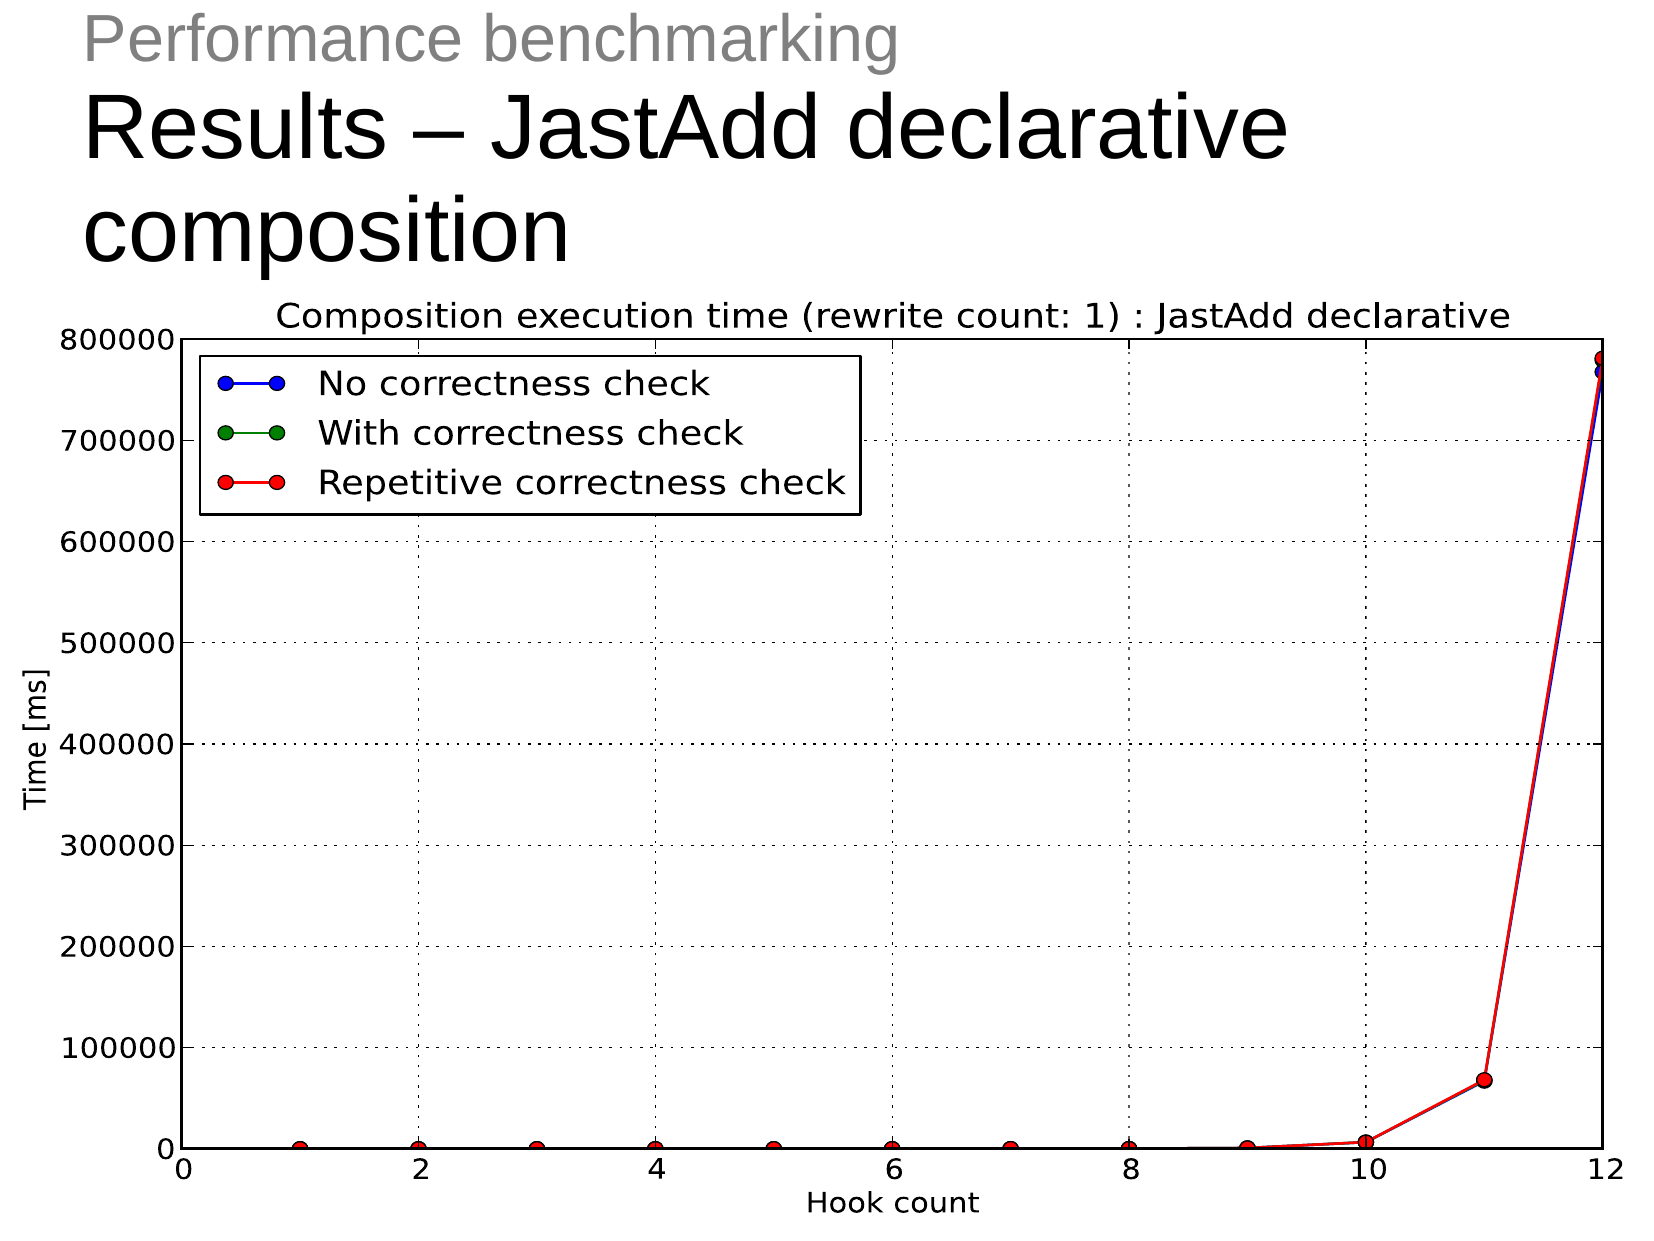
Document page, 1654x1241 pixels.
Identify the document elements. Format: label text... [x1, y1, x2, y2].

picture [0, 285, 1636, 1229]
title Performance benchmarking Results – JastAdd declarative composition [82, 1, 1571, 282]
